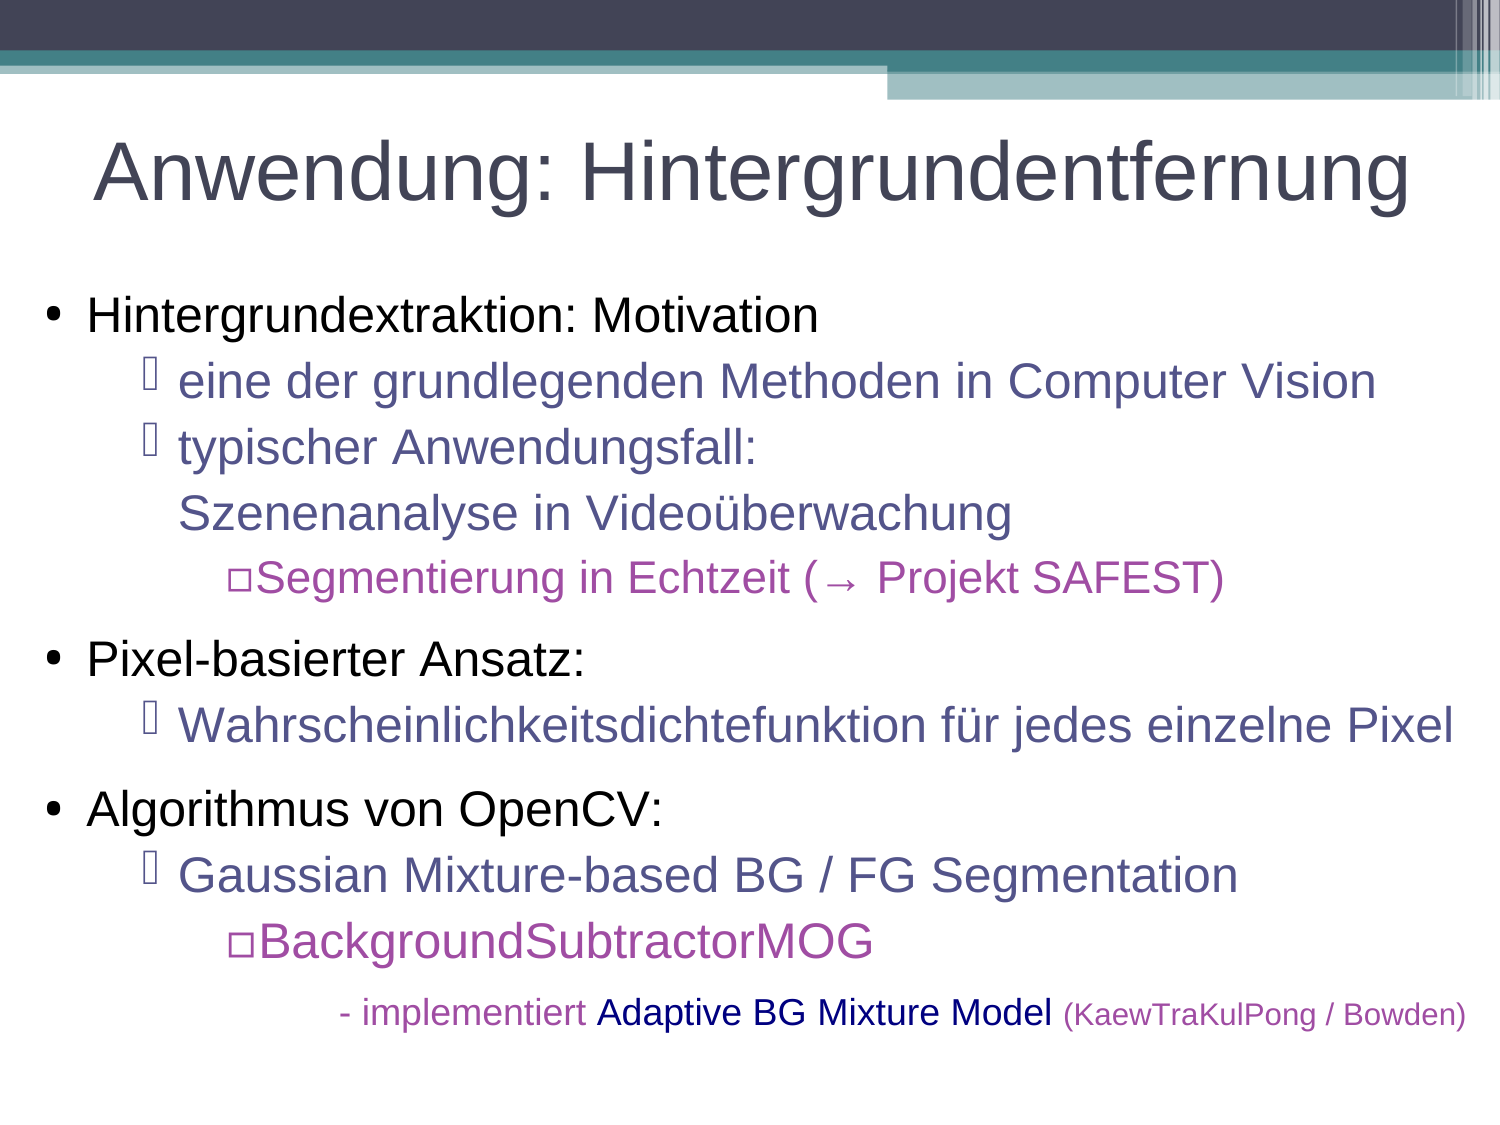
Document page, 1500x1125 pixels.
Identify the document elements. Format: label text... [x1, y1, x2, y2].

title Anwendung: Hintergrundentfernung [79, 59, 1430, 274]
list Hintergrundextraktion: Motivation eine der grundlegenden Methoden in Computer Vision typischer Anwendungsfall: Szenenanalyse in Videoüberwachung Segmentierung in Echtzeit (→ Projekt SAFEST) Pixel-basierter Ansatz: Wahrscheinlichkeitsdichtefunktion für jedes einzelne Pixel Algorithmus von OpenCV: Gaussian Mixture-based BG / FG Segmentation BackgroundSubtractorMOG - implementiert Adaptive BG Mixture Model (KaewTraKulPong / Bowden) [11, 274, 1500, 1072]
